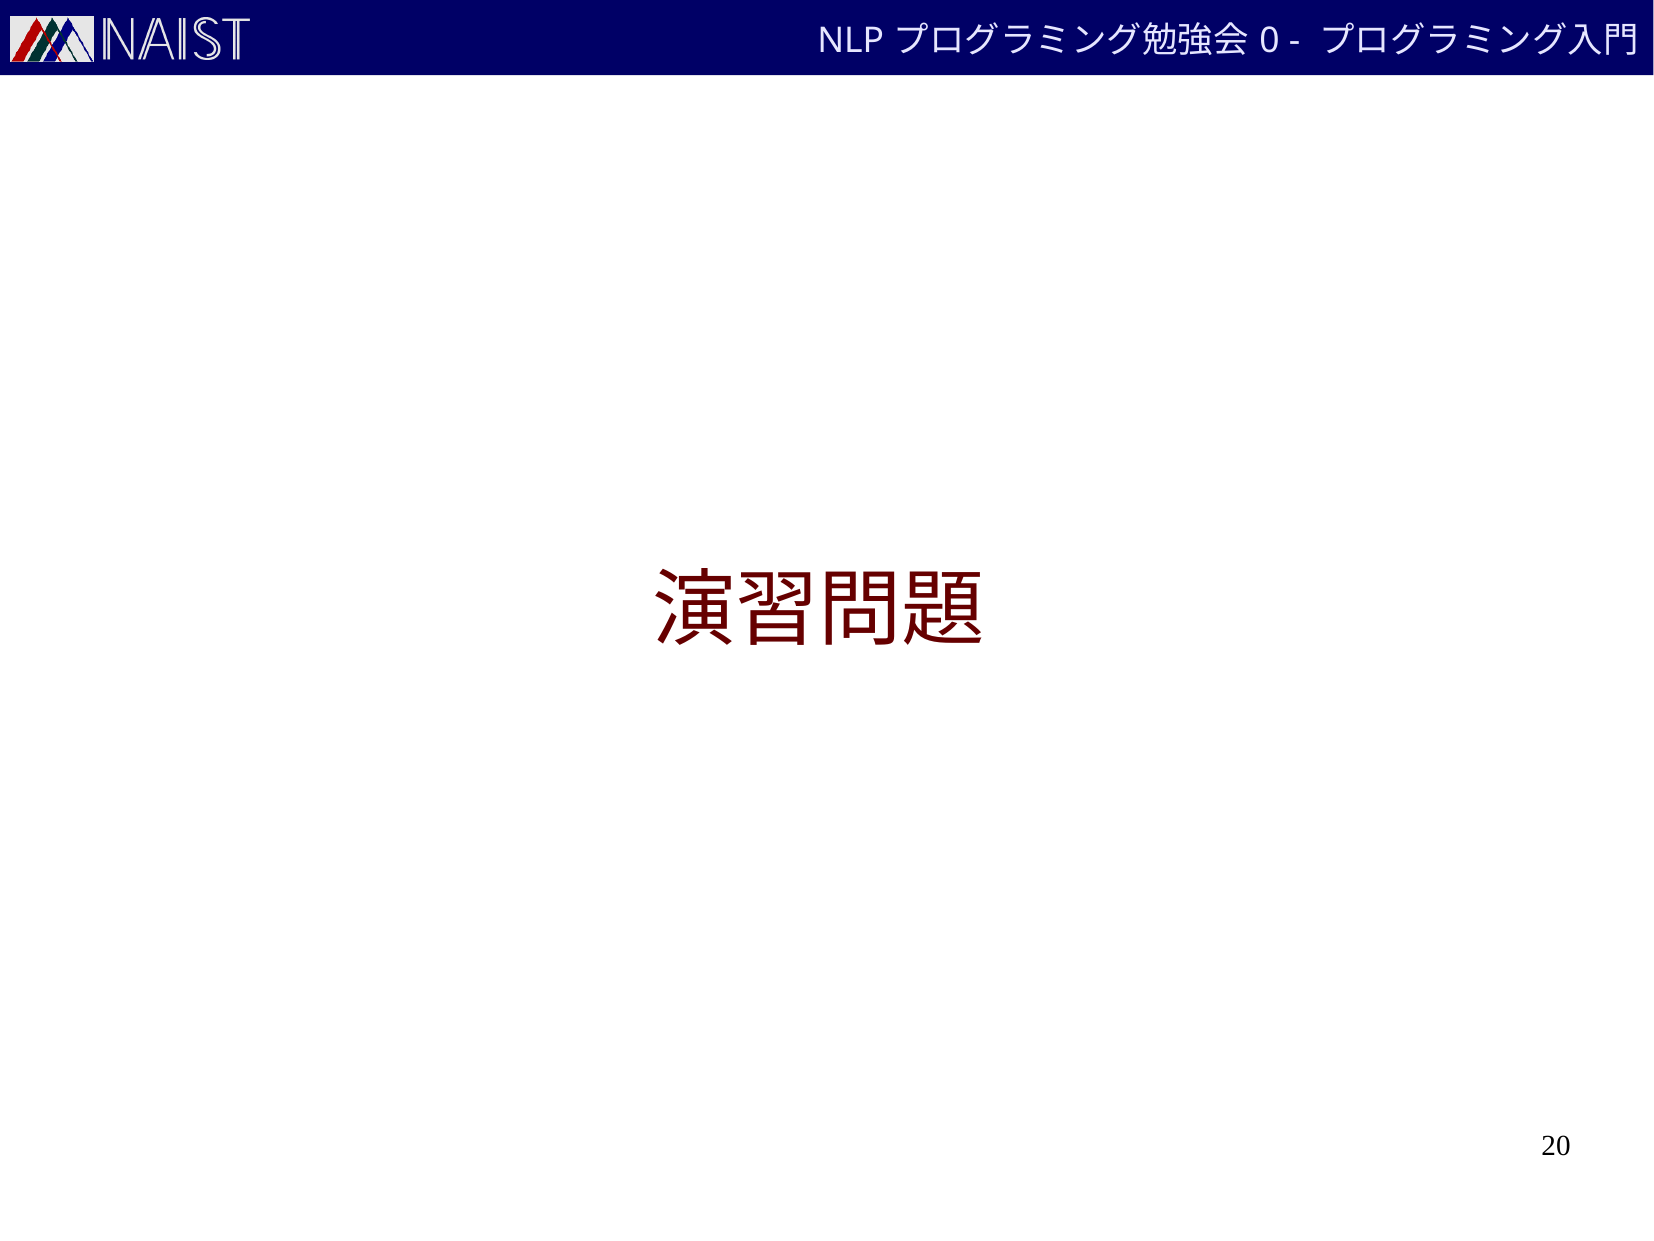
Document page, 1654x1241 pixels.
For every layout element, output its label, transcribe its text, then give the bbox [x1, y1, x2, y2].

title 演習問題 [75, 506, 1564, 698]
picture [102, 17, 251, 60]
picture [10, 16, 94, 62]
